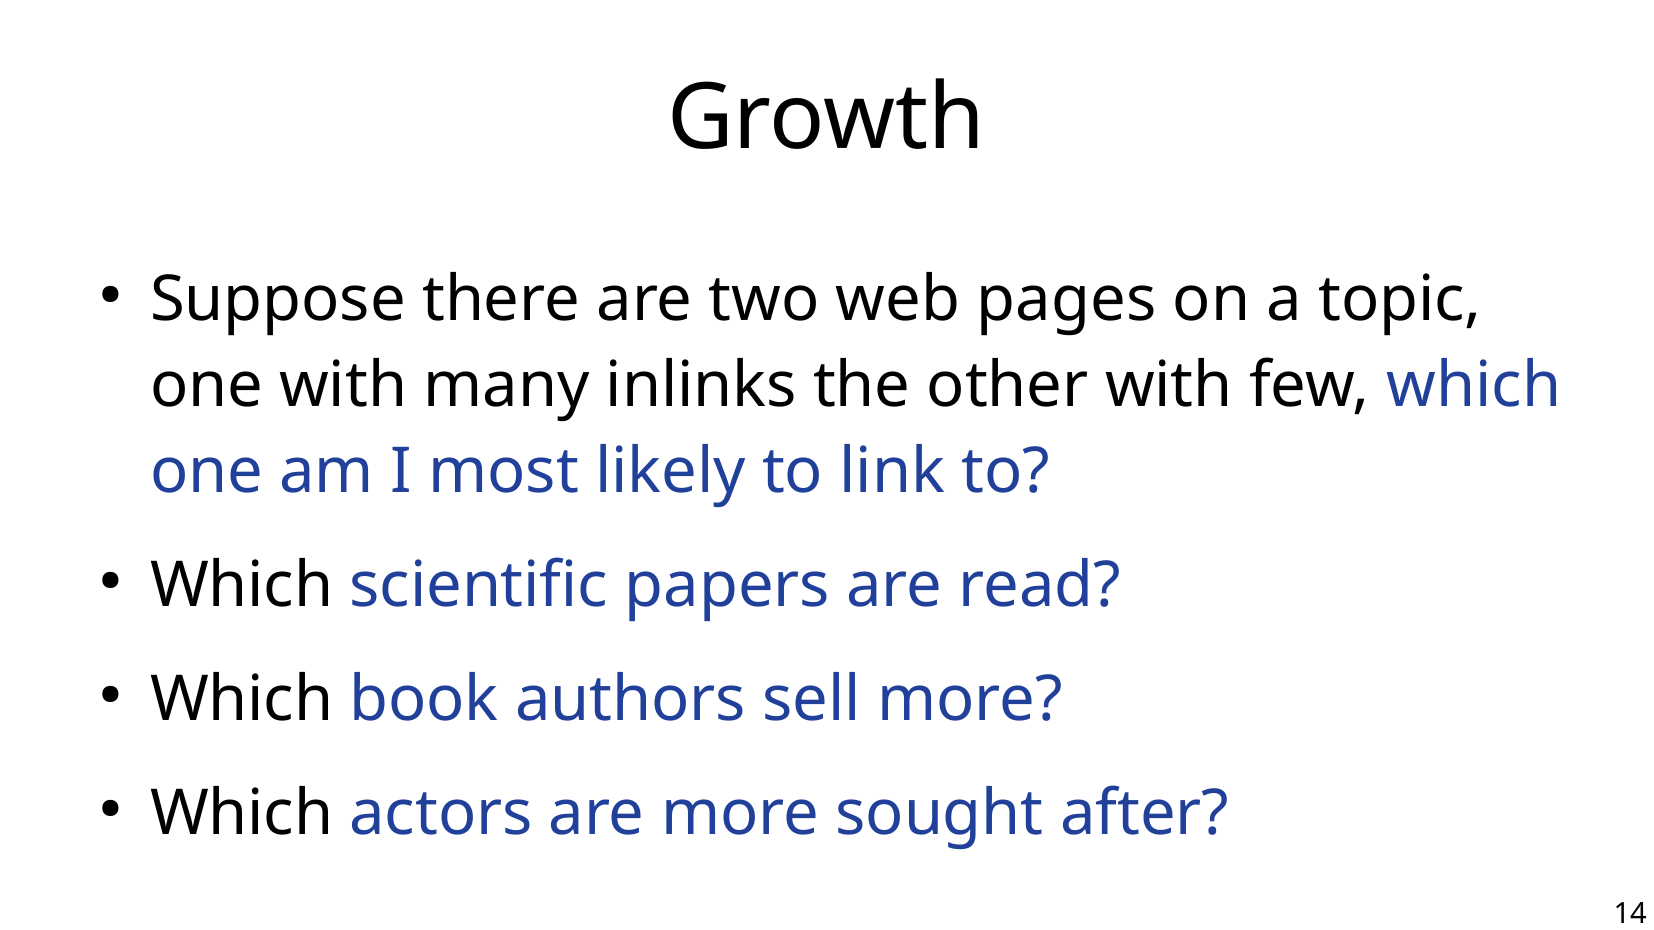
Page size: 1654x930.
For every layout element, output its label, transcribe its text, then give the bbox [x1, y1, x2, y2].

list Suppose there are two web pages on a topic, one with many inlinks the other with few, which one am I most likely to link to? Which scientific papers are read? Which book authors sell more? Which actors are more sought after? [82, 252, 1571, 856]
title Growth [82, 1, 1571, 225]
